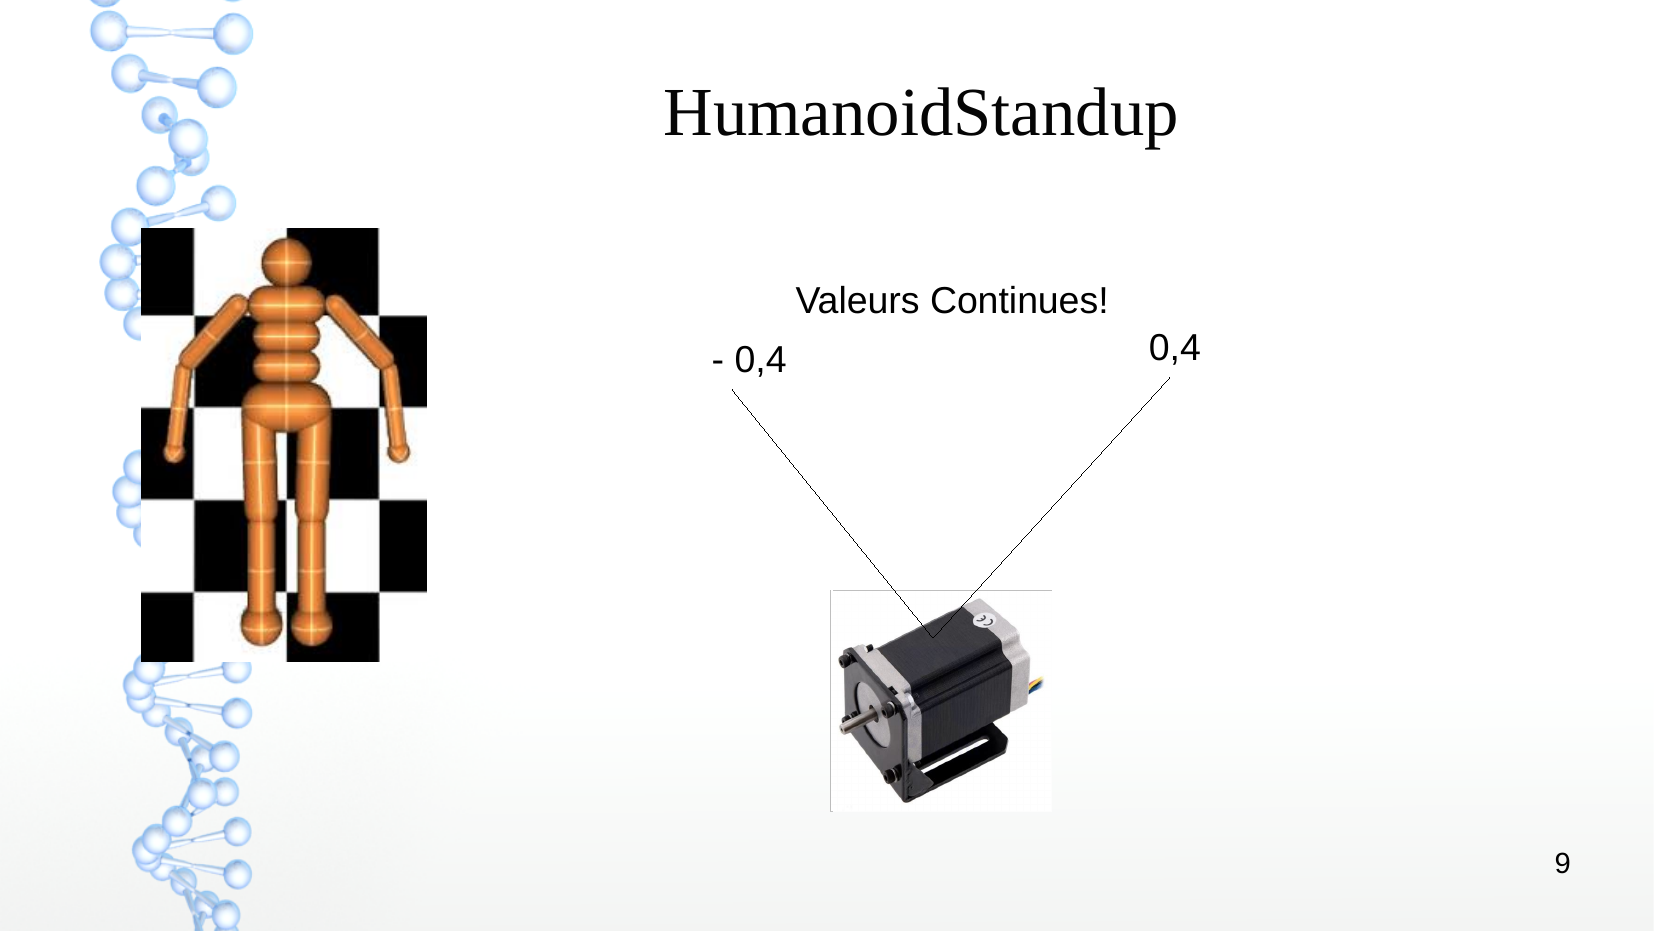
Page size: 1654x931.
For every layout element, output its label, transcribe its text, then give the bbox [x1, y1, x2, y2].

title HumanoidStandup [265, 35, 1595, 189]
text_box 0,4 [1123, 318, 1216, 376]
text_box - 0,4 [696, 330, 802, 388]
text_box Valeurs Continues! [780, 271, 1124, 329]
picture [0, 0, 1654, 931]
